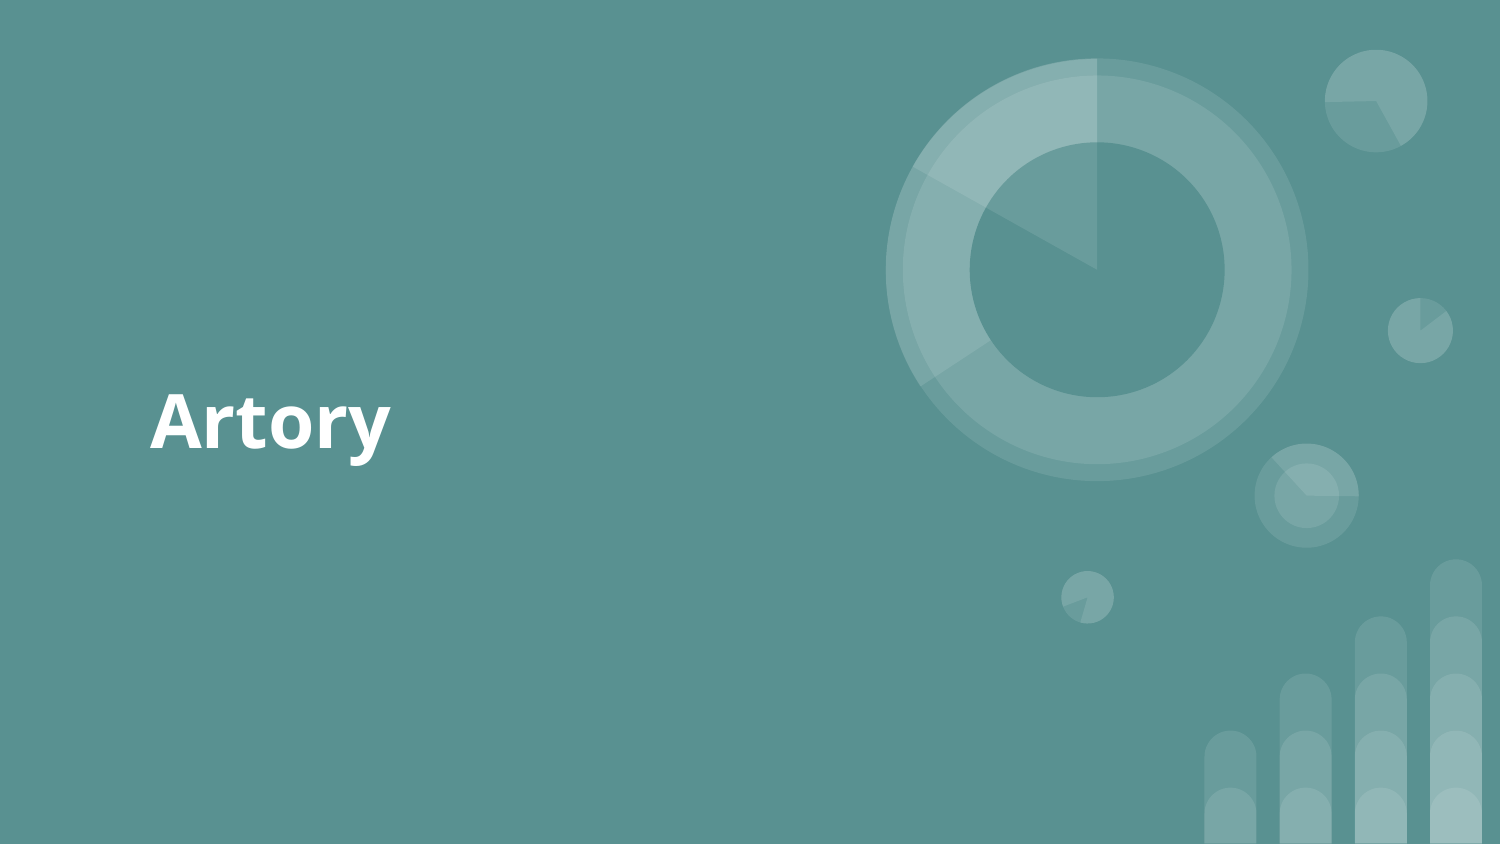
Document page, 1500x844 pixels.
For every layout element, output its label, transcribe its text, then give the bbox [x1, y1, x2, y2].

title Artory [135, 264, 834, 572]
